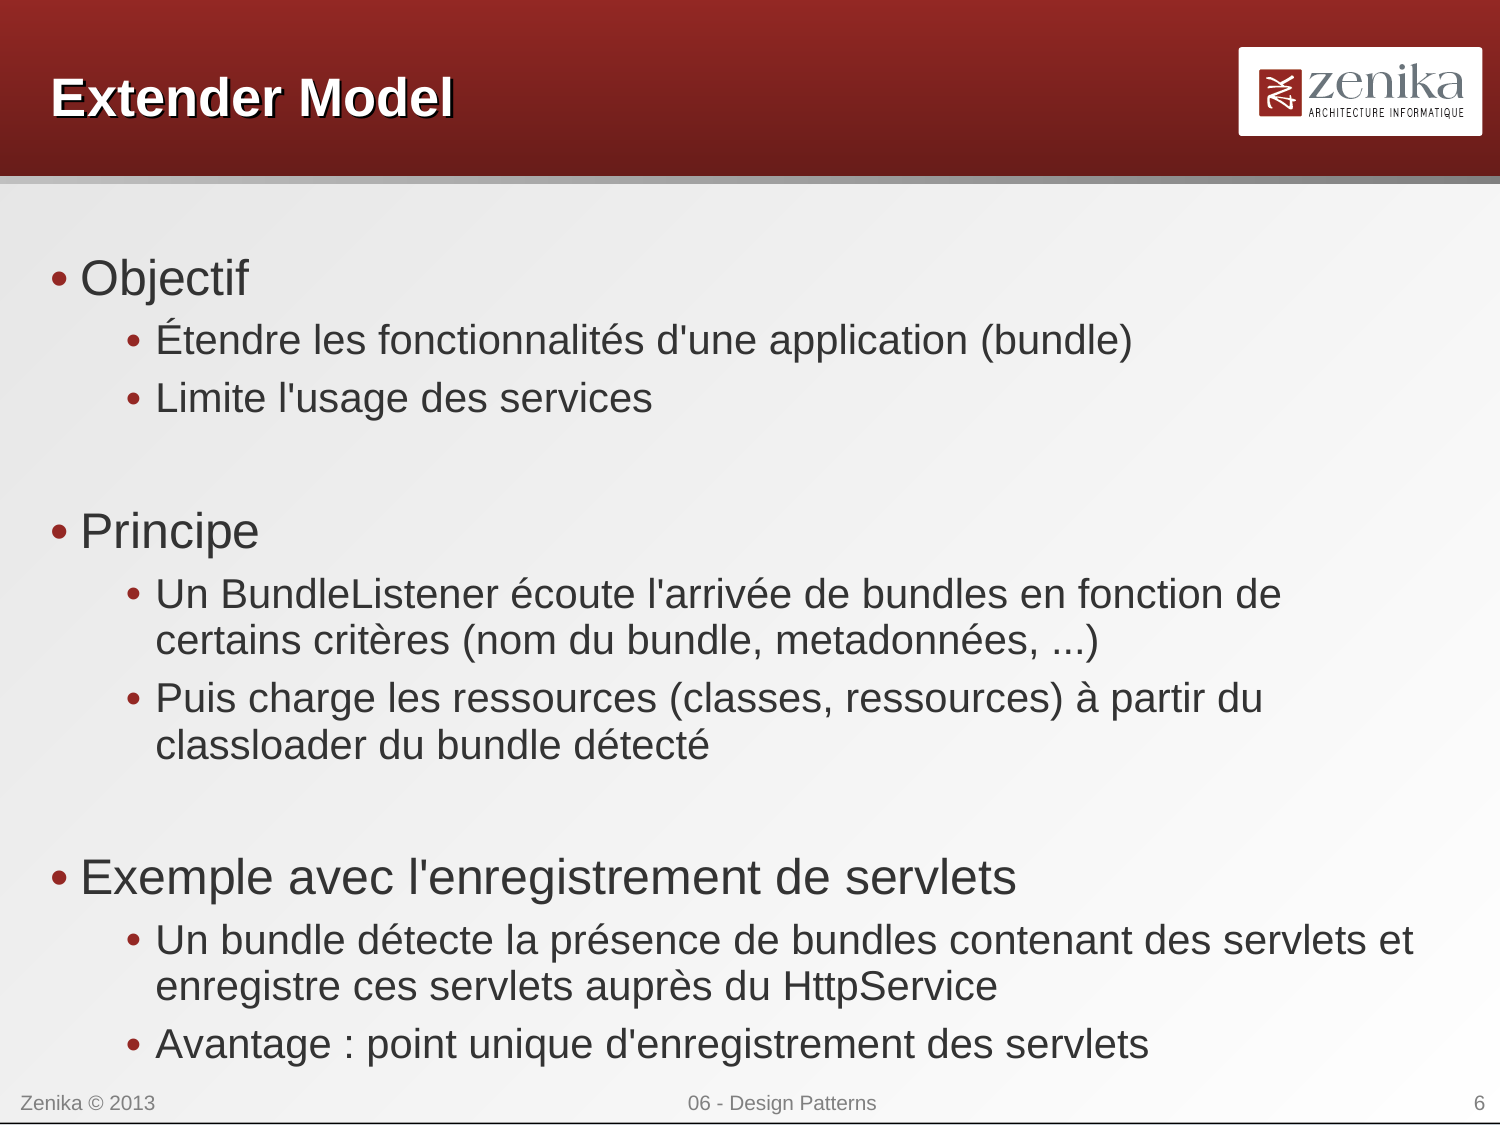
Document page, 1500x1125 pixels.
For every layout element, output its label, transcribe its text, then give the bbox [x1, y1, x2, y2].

picture [1257, 58, 1464, 125]
title Extender Model [50, 22, 1206, 172]
list Objectif Étendre les fonctionnalités d'une application (bundle) Limite l'usage des services Principe Un BundleListener écoute l'arrivée de bundles en fonction de certains critères (nom du bundle, metadonnées, ...) Puis charge les ressources (classes, ressources) à partir du classloader du bundle détecté Exemple avec l'enregistrement de servlets Un bundle détecte la présence de bundles contenant des servlets et enregistre ces servlets auprès du HttpService Avantage : point unique d'enregistrement des servlets [50, 249, 1435, 1070]
